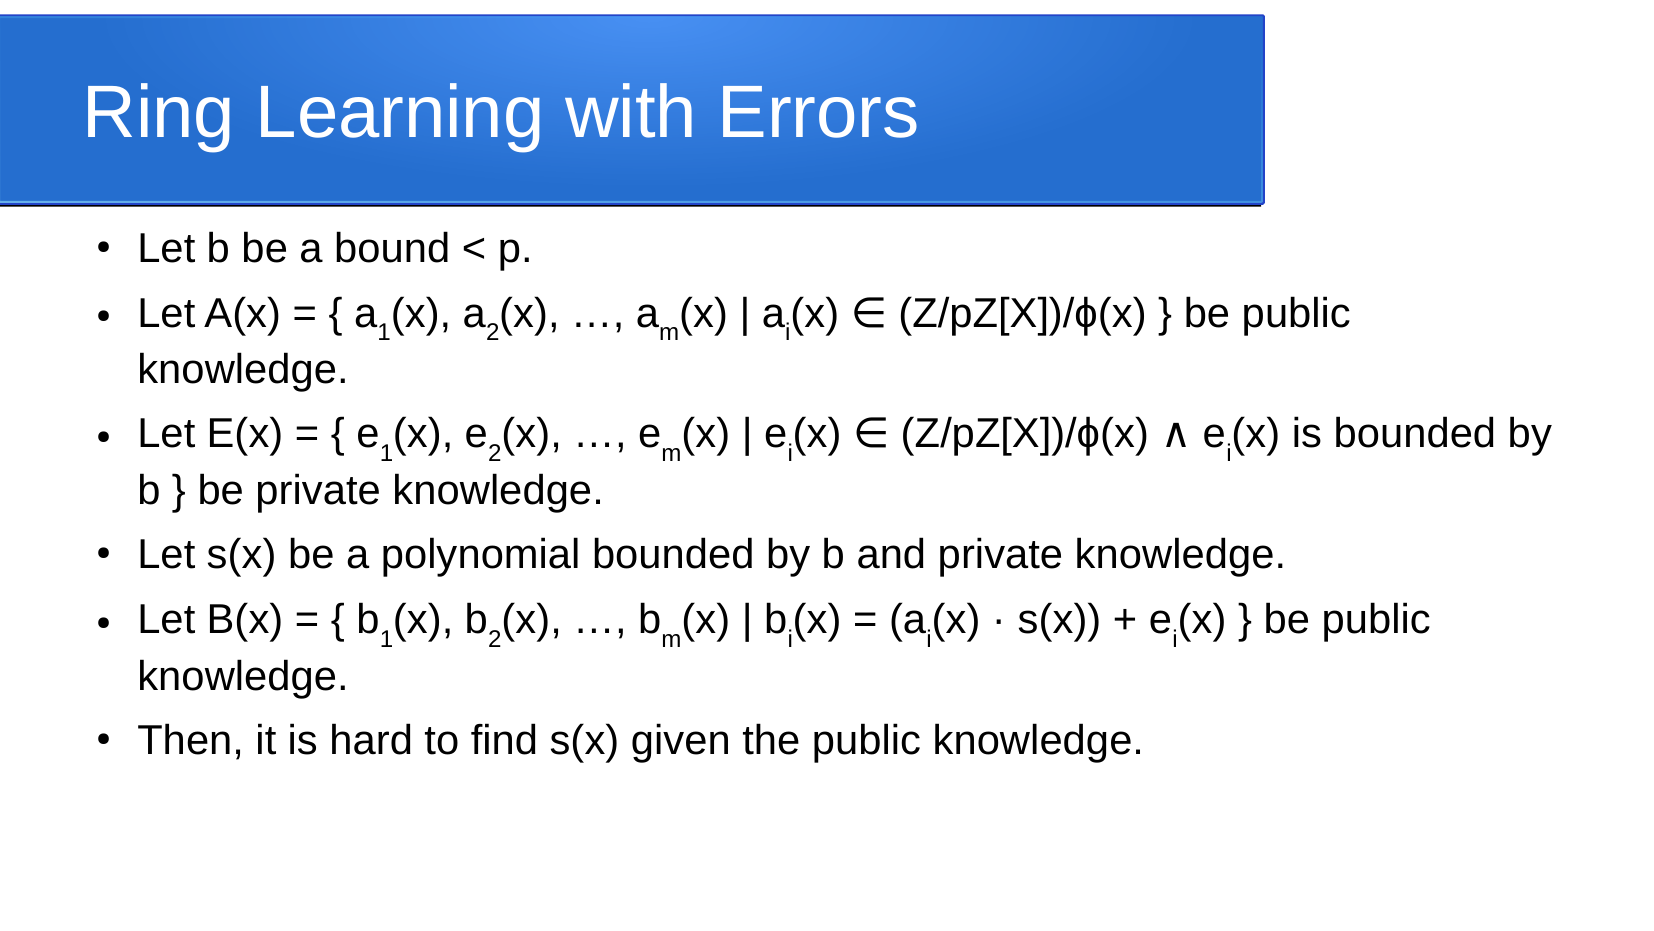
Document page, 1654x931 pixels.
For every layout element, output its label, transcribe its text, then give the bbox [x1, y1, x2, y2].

list Let b be a bound < p. Let A(x) = { a1(x), a2(x), …, am(x) | ai(x) ∈ (Z/pZ[X])/ϕ(x) } be public knowledge. Let E(x) = { e1(x), e2(x), …, em(x) | ei(x) ∈ (Z/pZ[X])/ϕ(x) ∧ ei(x) is bounded by b } be private knowledge. Let s(x) be a polynomial bounded by b and private knowledge. Let B(x) = { b1(x), b2(x), …, bm(x) | bi(x) = (ai(x) · s(x)) + ei(x) } be public knowledge. Then, it is hard to find s(x) given the public knowledge. [82, 224, 1571, 764]
title Ring Learning with Errors [82, 35, 1235, 189]
